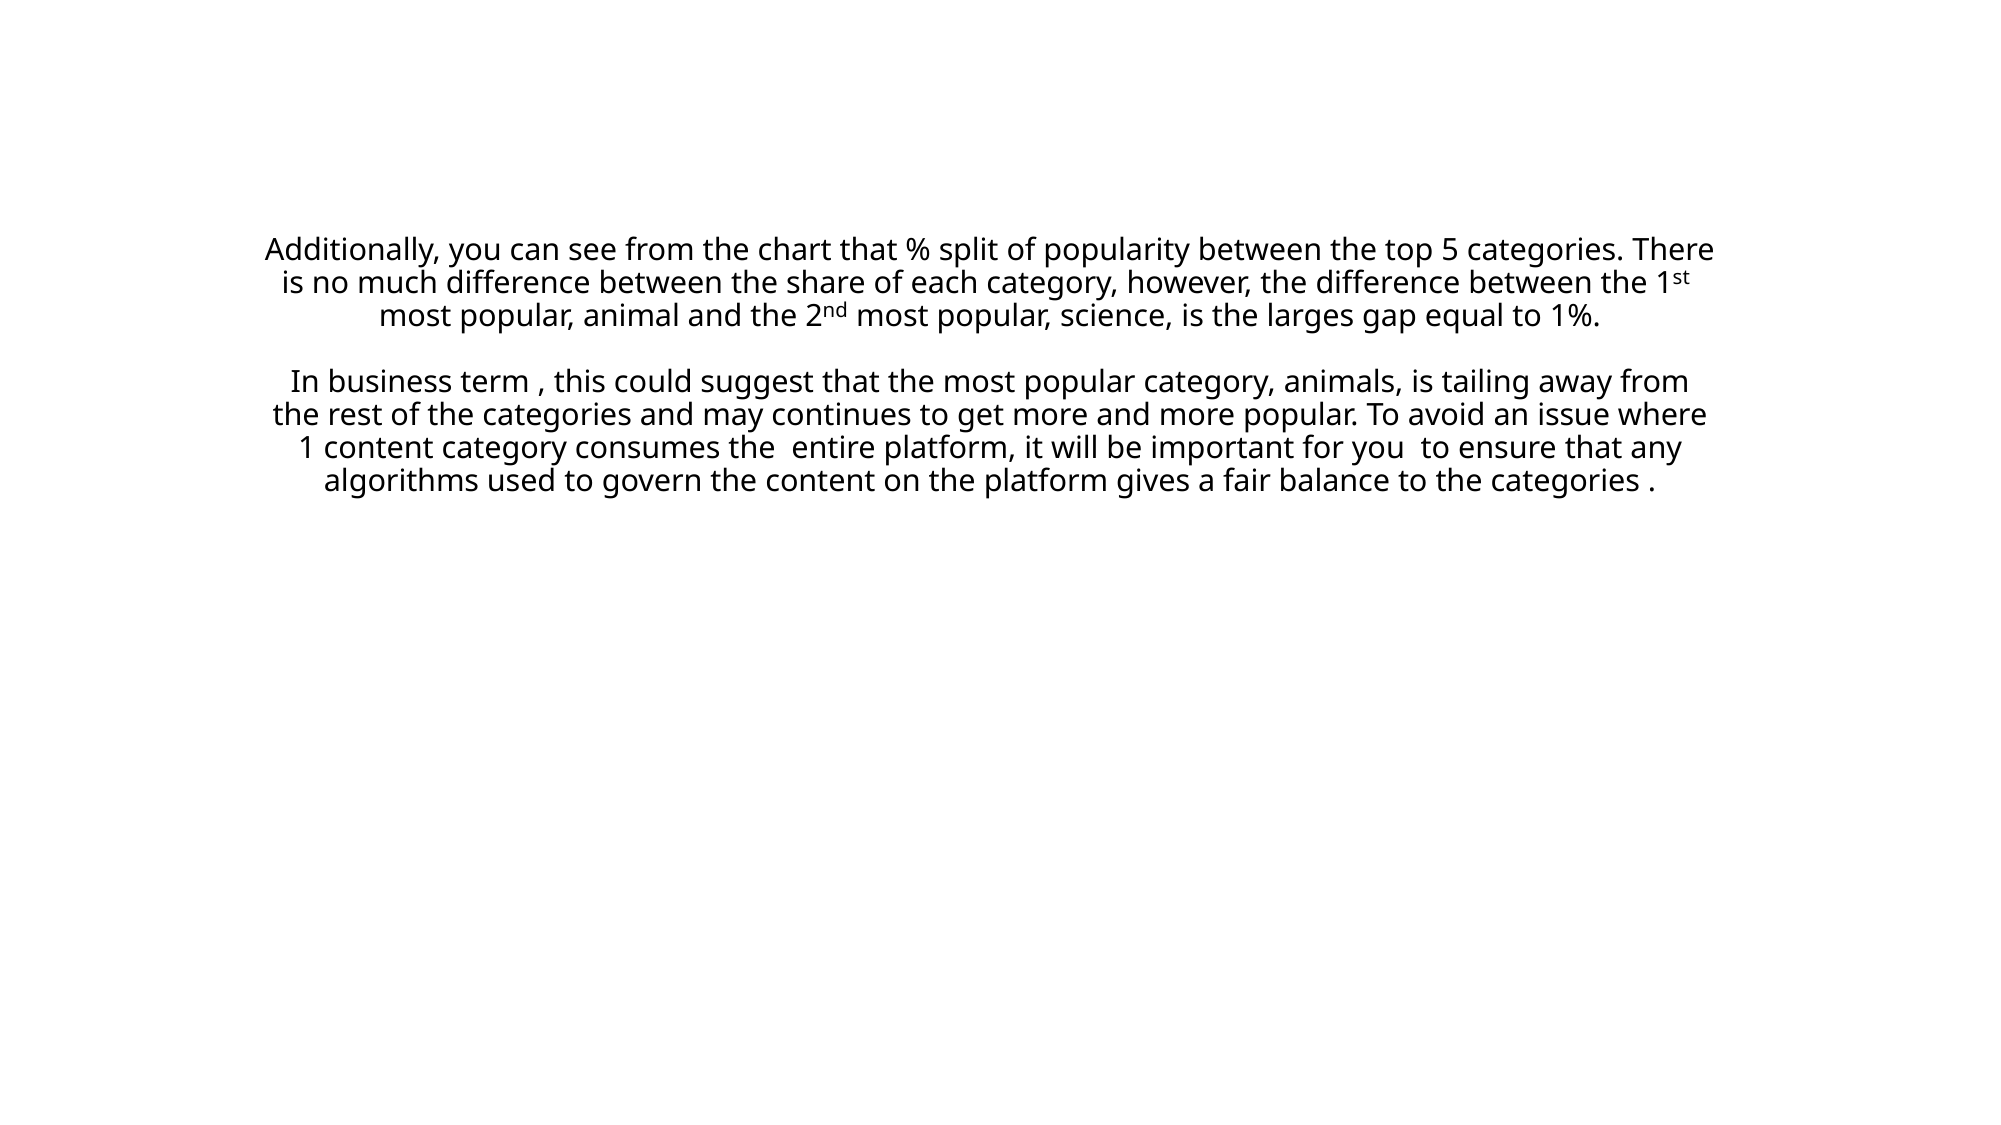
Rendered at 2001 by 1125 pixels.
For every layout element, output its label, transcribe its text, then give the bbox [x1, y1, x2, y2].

title Additionally, you can see from the chart that % split of popularity between the top 5 categories. There is no much difference between the share of each category, however, the difference between the 1st most popular, animal and the 2nd most popular, science, is the larges gap equal to 1%. In business term , this could suggest that the most popular category, animals, is tailing away from the rest of the categories and may continues to get more and more popular. To avoid an issue where 1 content category consumes the entire platform, it will be important for you to ensure that any algorithms used to govern the content on the platform gives a fair balance to the categories . [249, 184, 1730, 506]
